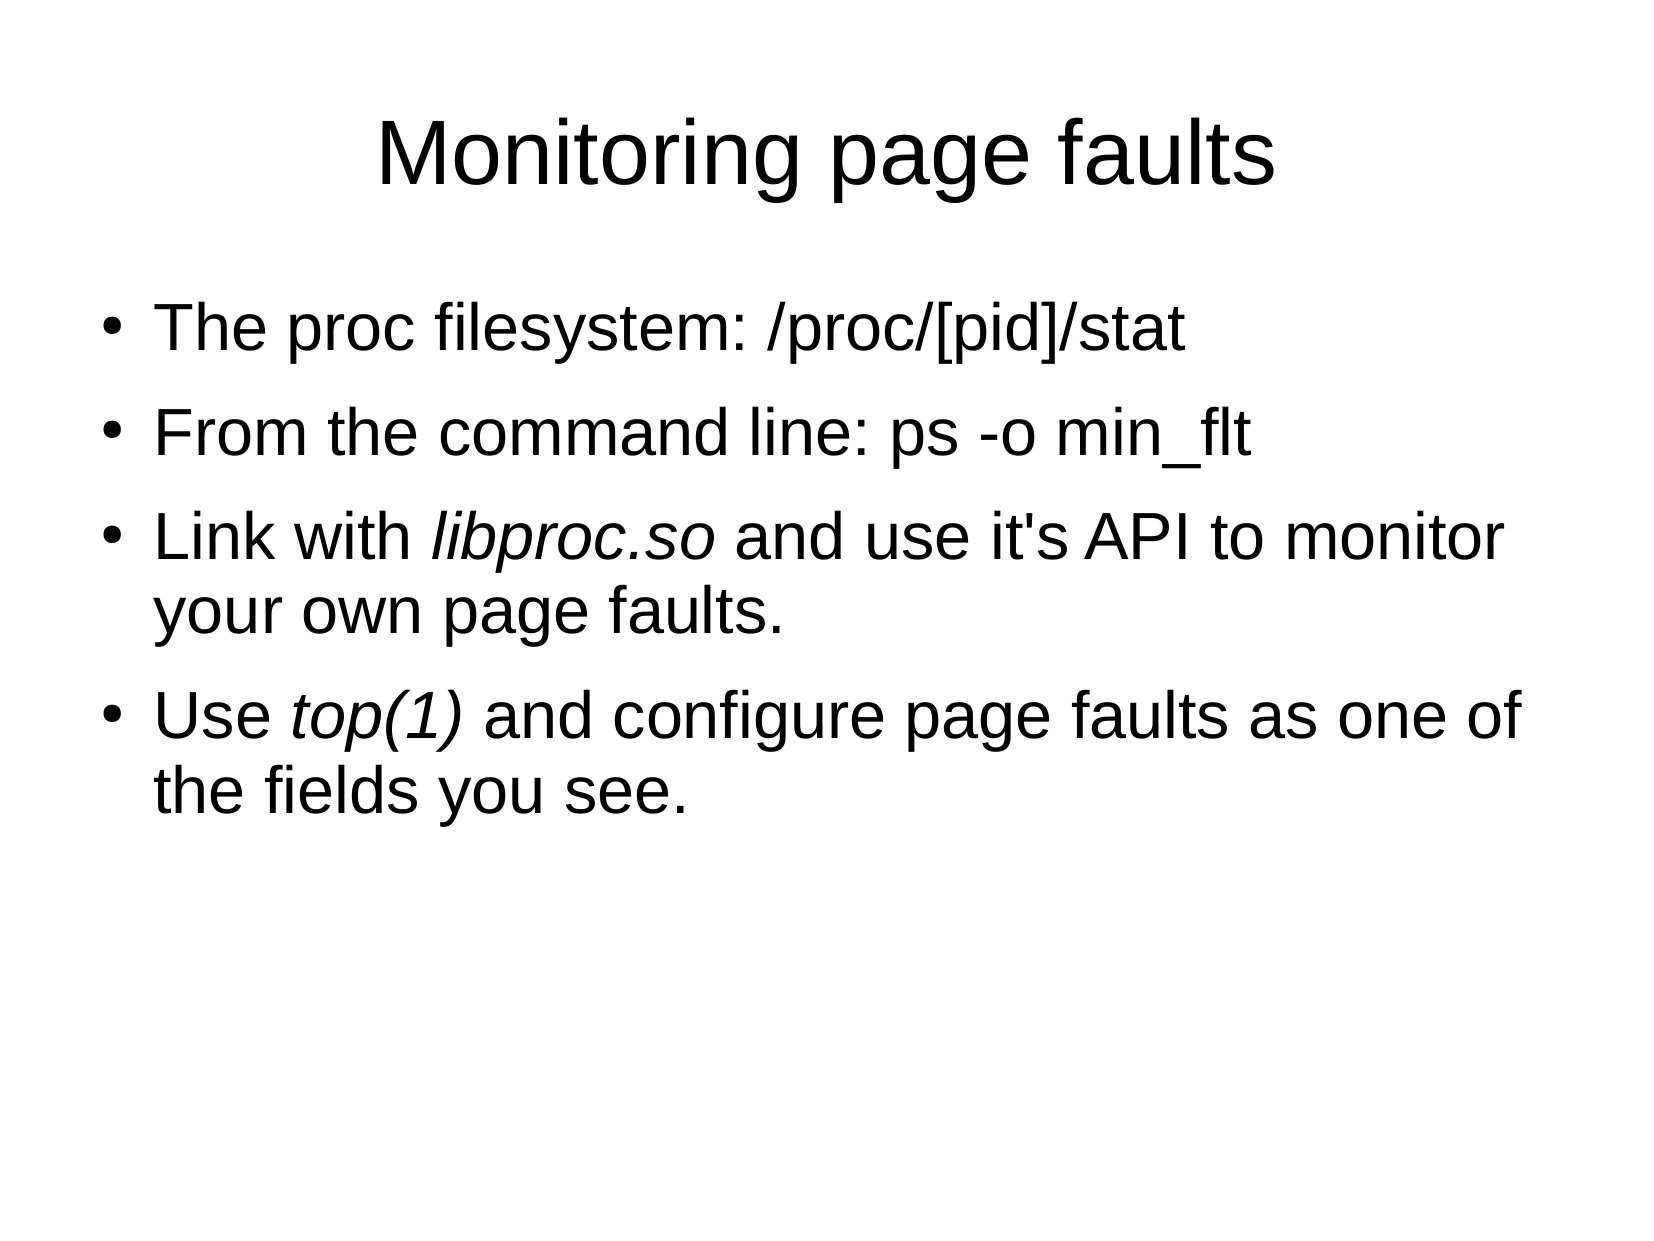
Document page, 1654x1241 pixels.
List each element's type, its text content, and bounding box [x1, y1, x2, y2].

list The proc filesystem: /proc/[pid]/stat From the command line: ps -o min_flt Link with libproc.so and use it's API to monitor your own page faults. Use top(1) and configure page faults as one of the fields you see. [82, 290, 1538, 1010]
title Monitoring page faults [82, 49, 1571, 257]
